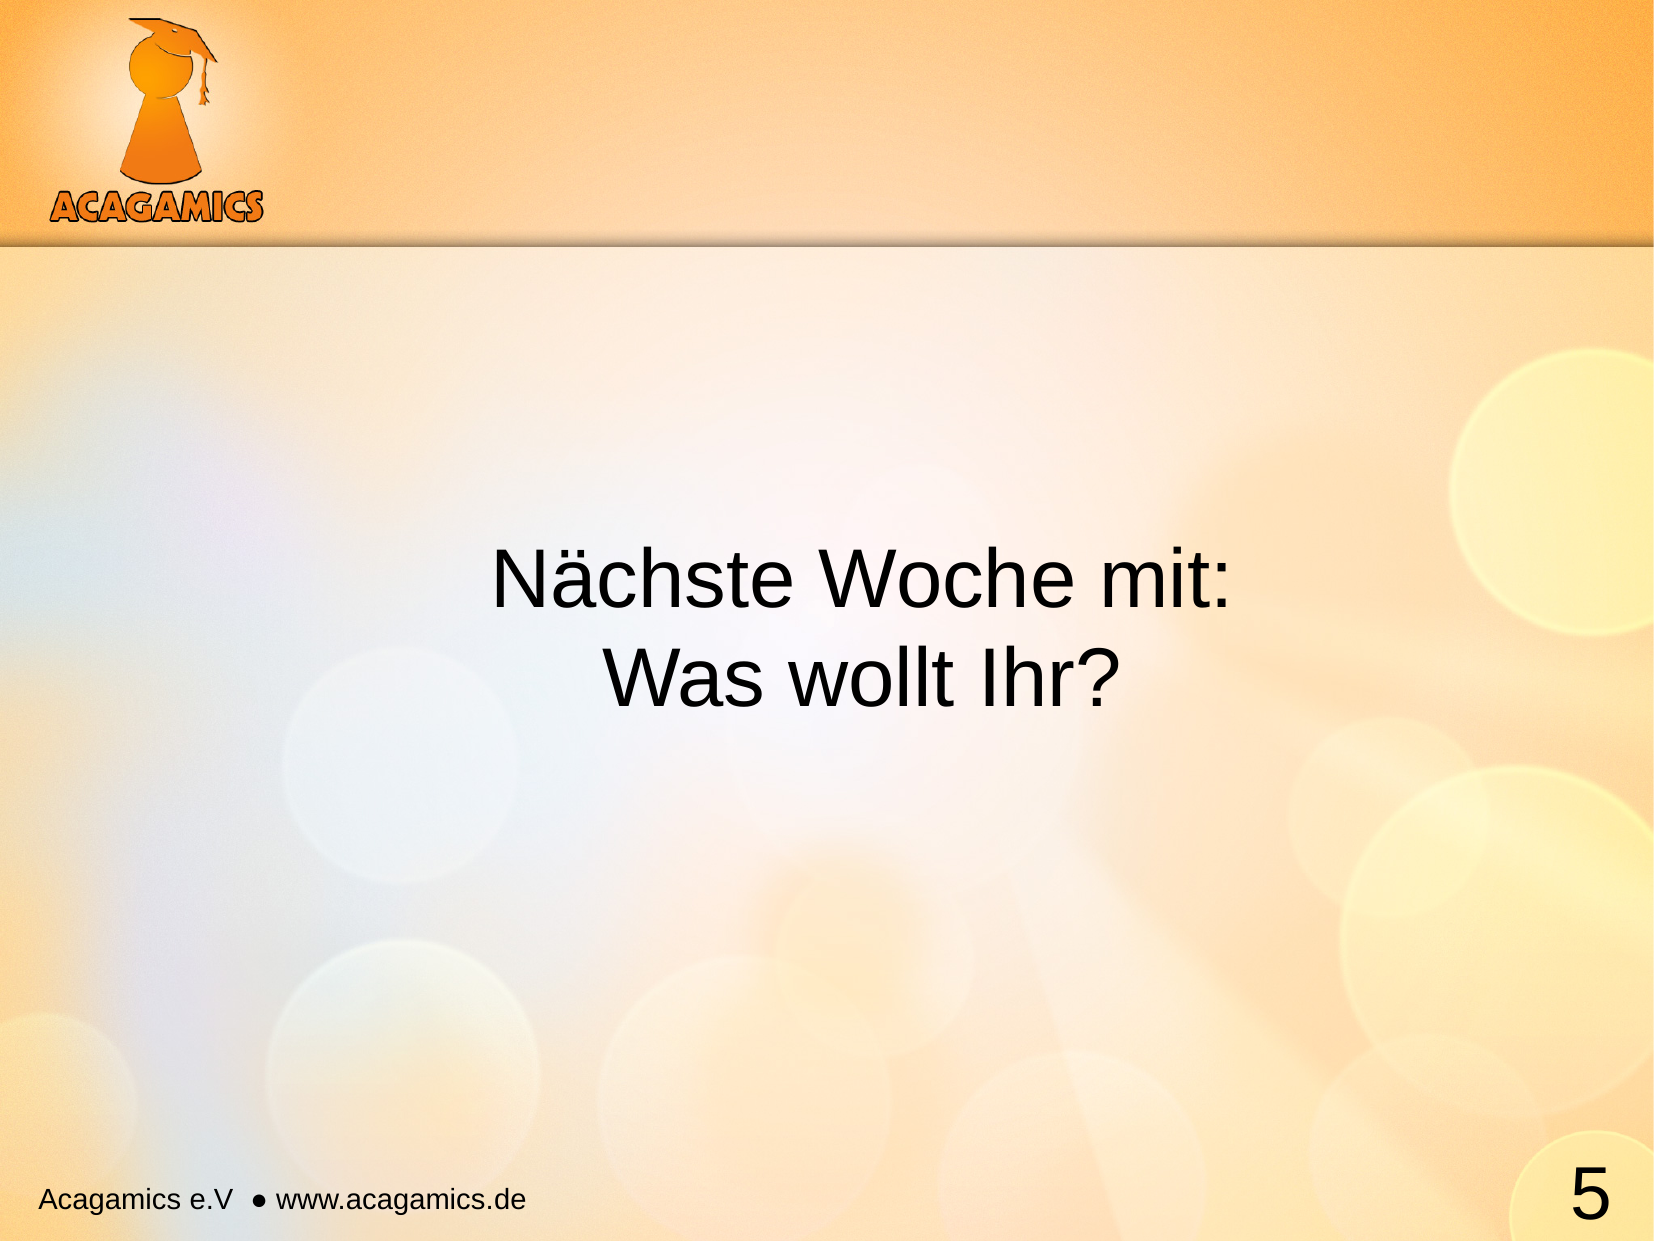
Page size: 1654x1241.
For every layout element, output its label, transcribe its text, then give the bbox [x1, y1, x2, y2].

picture [0, 0, 1654, 1241]
list Nächste Woche mit: Was wollt Ihr? [82, 290, 1571, 1109]
